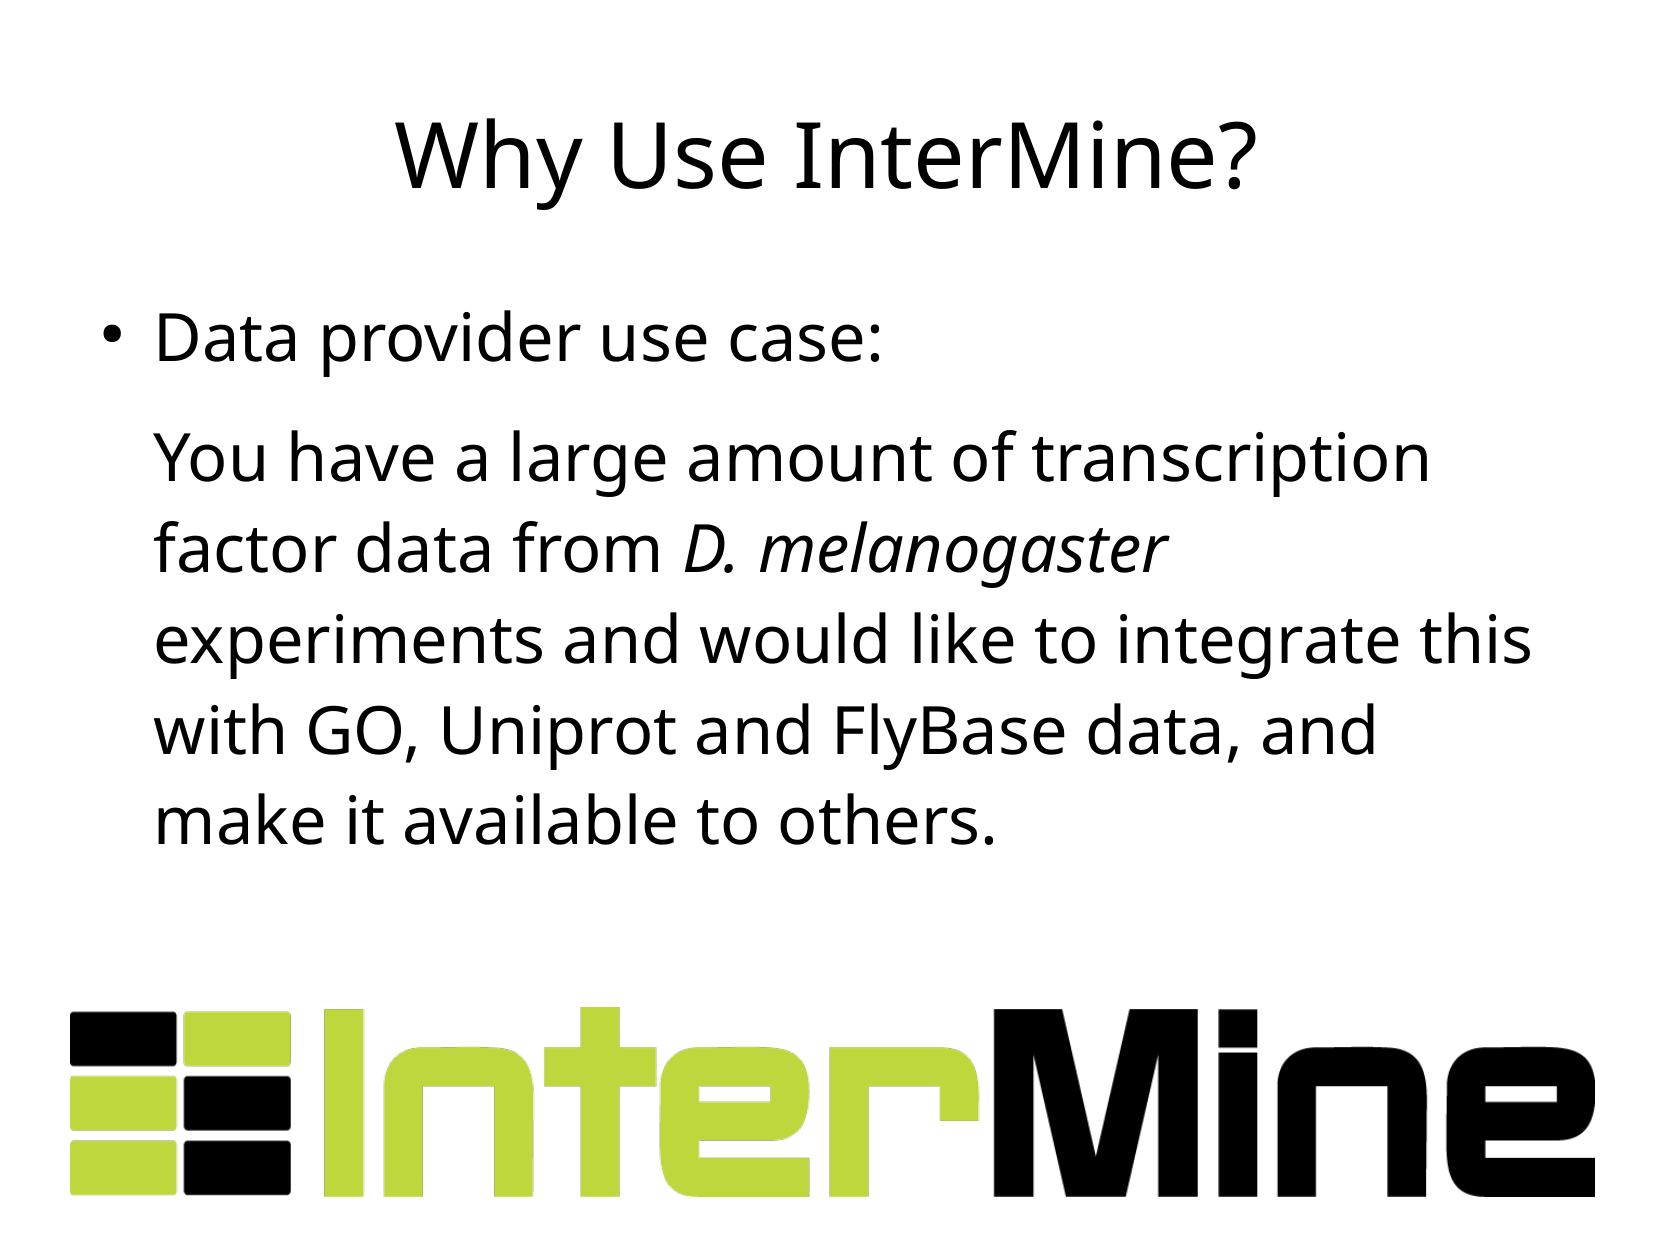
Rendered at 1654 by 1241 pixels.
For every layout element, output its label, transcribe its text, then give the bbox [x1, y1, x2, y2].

title Why Use InterMine? [82, 49, 1571, 257]
list Data provider use case: You have a large amount of transcription factor data from D. melanogaster experiments and would like to integrate this with GO, Uniprot and FlyBase data, and make it available to others. [82, 290, 1538, 1010]
picture [70, 1007, 1595, 1197]
